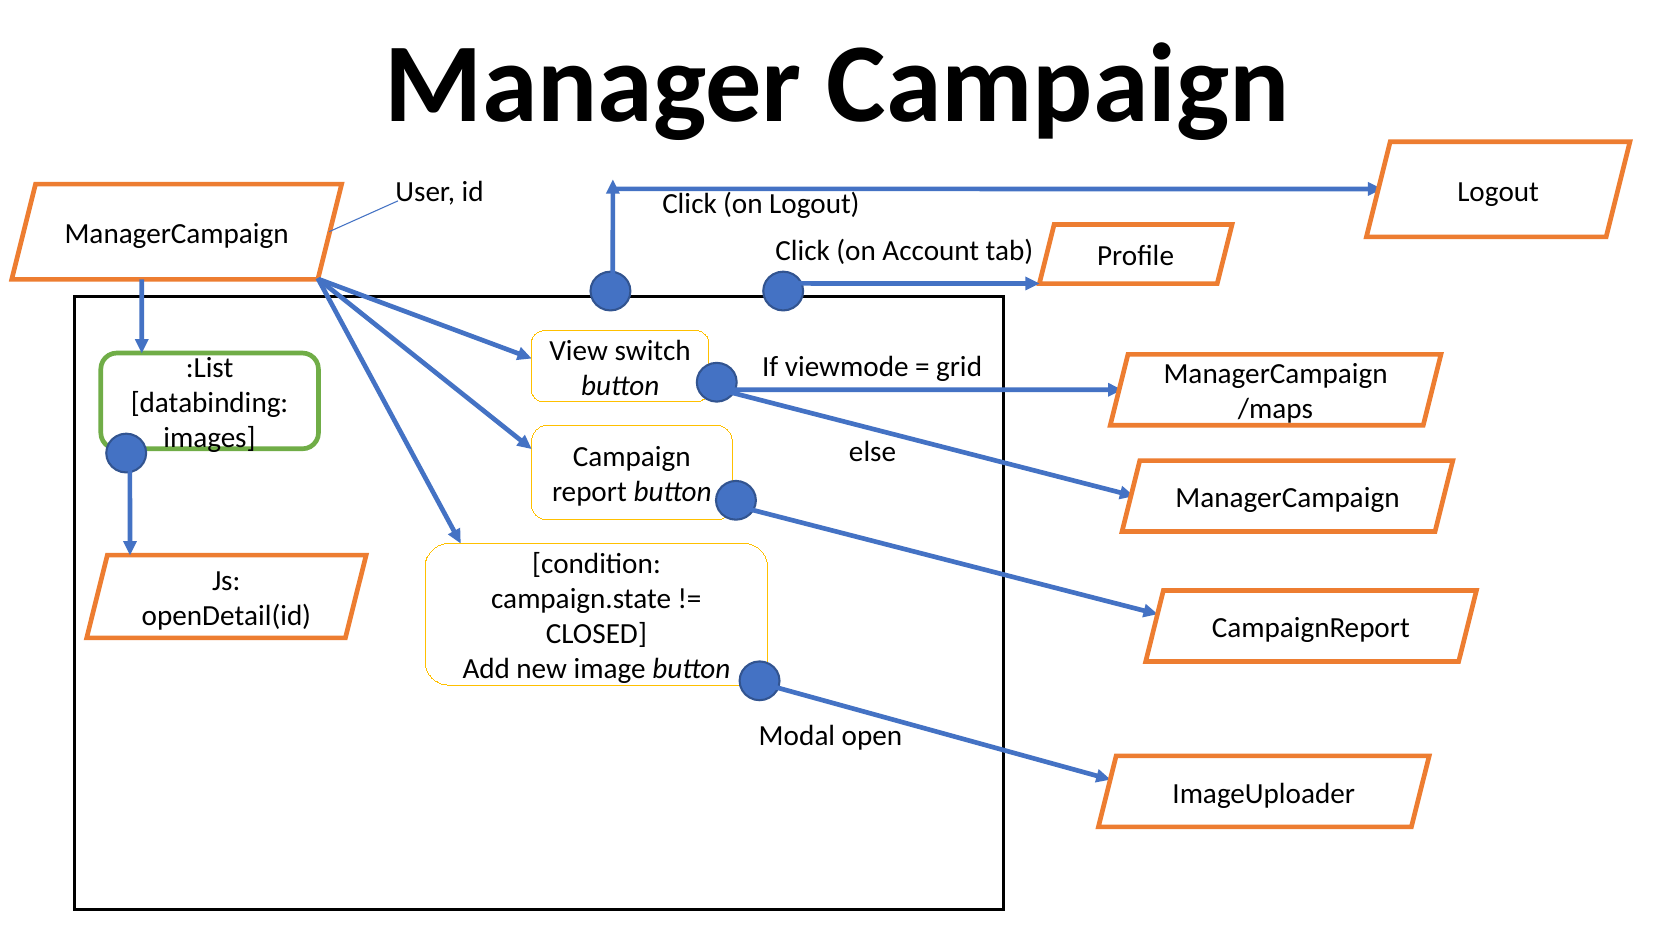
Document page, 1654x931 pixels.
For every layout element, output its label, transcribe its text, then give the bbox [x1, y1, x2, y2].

text_box ManagerCampaign/maps [1110, 354, 1442, 426]
text_box CampaignReport [1145, 590, 1477, 662]
text_box else [834, 425, 918, 475]
text_box View switch button [531, 330, 709, 402]
text_box Modal open [744, 708, 924, 759]
title Manager Campaign [139, 33, 1536, 154]
text_box Campaign report button [531, 425, 733, 520]
text_box [74, 271, 1004, 910]
text_box [condition: campaign.state != CLOSED] Add new image button [425, 543, 768, 686]
text_box [747, 393, 1004, 459]
text_box ManagerCampaign [11, 184, 342, 280]
text_box Profile [1039, 224, 1233, 284]
text_box User, id [380, 165, 505, 216]
text_box Js: openDetail(id) [86, 555, 367, 638]
text_box Click (on Logout) [647, 177, 875, 227]
text_box :List [databinding: images] [100, 353, 319, 449]
text_box Click (on Account tab) [760, 224, 1049, 275]
text_box If viewmode = grid [747, 339, 1004, 390]
text_box Logout [1366, 141, 1630, 237]
text_box ImageUploader [1098, 755, 1430, 827]
text_box ManagerCampaign [1122, 460, 1453, 532]
